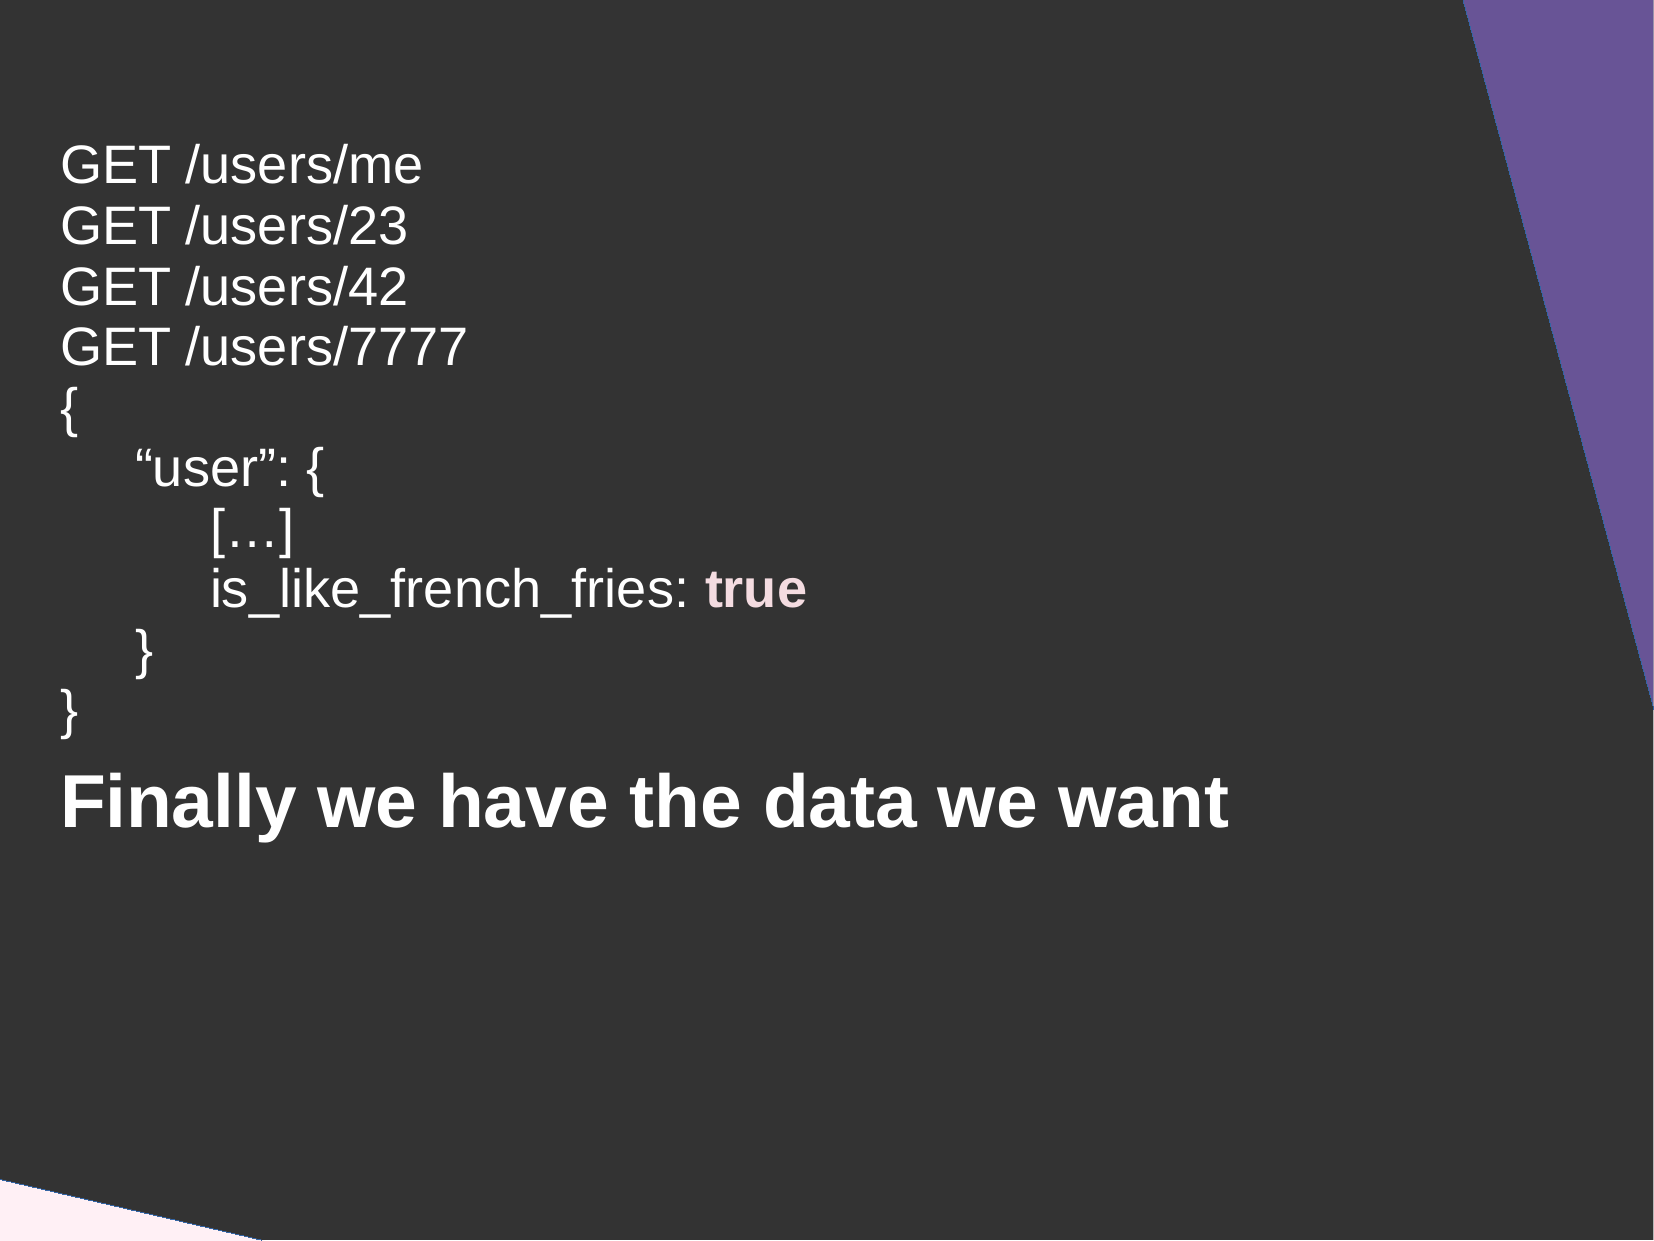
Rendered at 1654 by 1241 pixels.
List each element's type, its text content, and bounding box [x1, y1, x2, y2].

title Finally we have the data we want [60, 759, 1621, 968]
text_box [1463, 0, 1654, 710]
title GET /users/me GET /users/23 GET /users/42 GET /users/7777 { “user”: { […] is_like_french_fries: true } } [60, 135, 841, 741]
text_box [0, 1179, 266, 1241]
